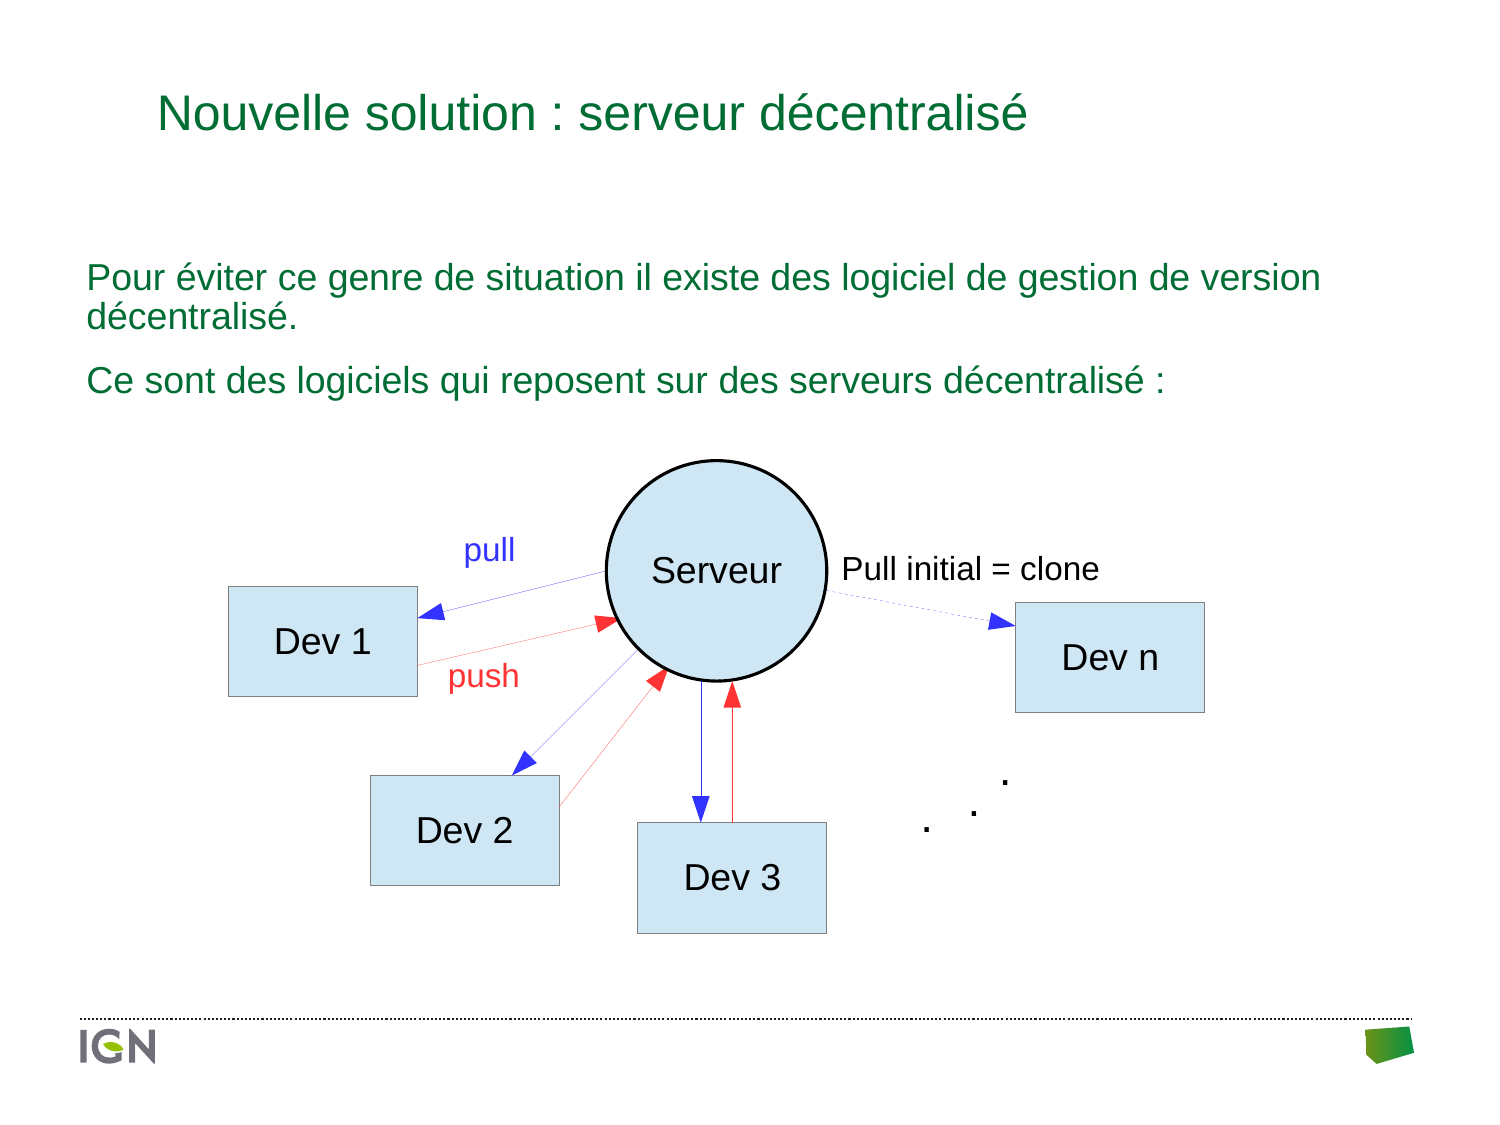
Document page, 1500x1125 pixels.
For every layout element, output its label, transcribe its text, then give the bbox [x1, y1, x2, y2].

text_box push [433, 649, 575, 769]
title Nouvelle solution : serveur décentralisé [142, 81, 1340, 141]
text_box Dev 1 [228, 586, 418, 697]
text_box . [905, 783, 953, 872]
text_box pull [448, 523, 575, 594]
text_box . [984, 736, 1032, 824]
text_box Dev 2 [370, 775, 560, 886]
text_box Dev 3 [637, 822, 827, 934]
text_box Dev n [1015, 602, 1205, 713]
text_box Pull initial = clone [826, 543, 1170, 603]
text_box Serveur [606, 460, 826, 682]
text_box . [952, 767, 1001, 856]
list Pour éviter ce genre de situation il existe des logiciel de gestion de version décentralisé. Ce sont des logiciels qui reposent sur des serveurs décentralisé : [71, 252, 1341, 1002]
